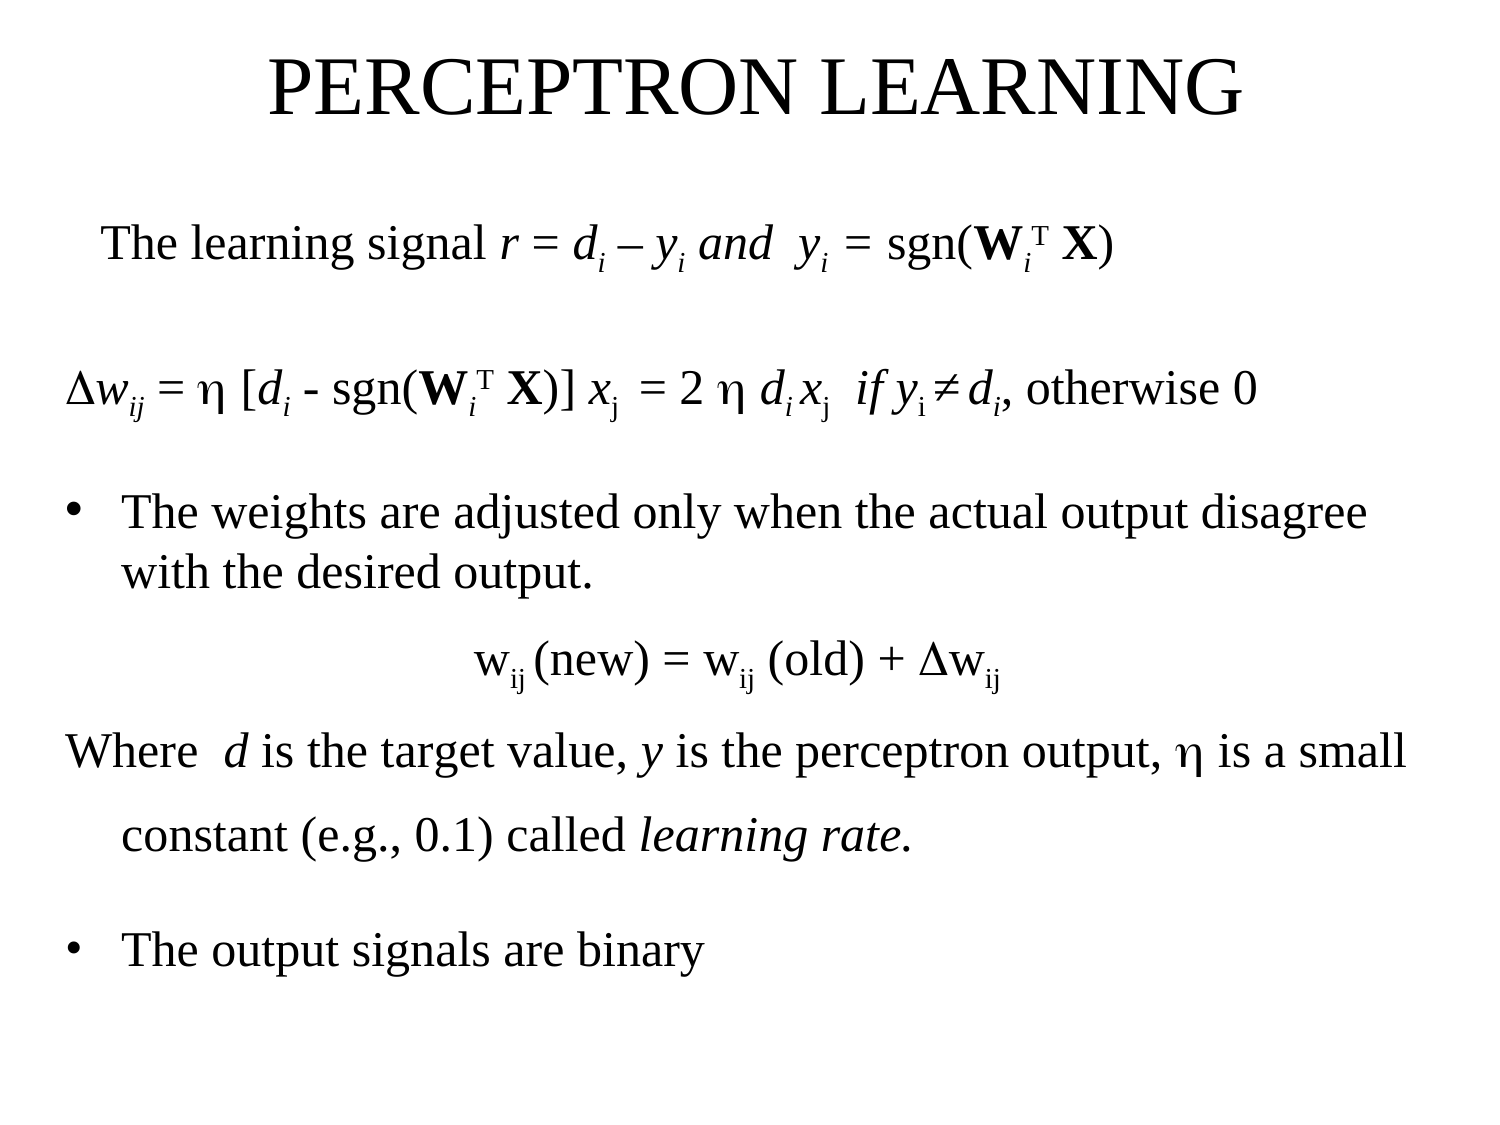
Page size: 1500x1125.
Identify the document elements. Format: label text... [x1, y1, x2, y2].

list The learning signal r = di – yi and yi = sgn(WiT X) wij =  [di - sgn(WiT X)] xj = 2  di xj if yi ≠ di, otherwise 0 The weights are adjusted only when the actual output disagree with the desired output. wij (new) = wij (old) + wij Where d is the target value, y is the perceptron output,  is a small constant (e.g., 0.1) called learning rate. The output signals are binary [49, 174, 1425, 1063]
title PERCEPTRON LEARNING [87, 50, 1426, 113]
